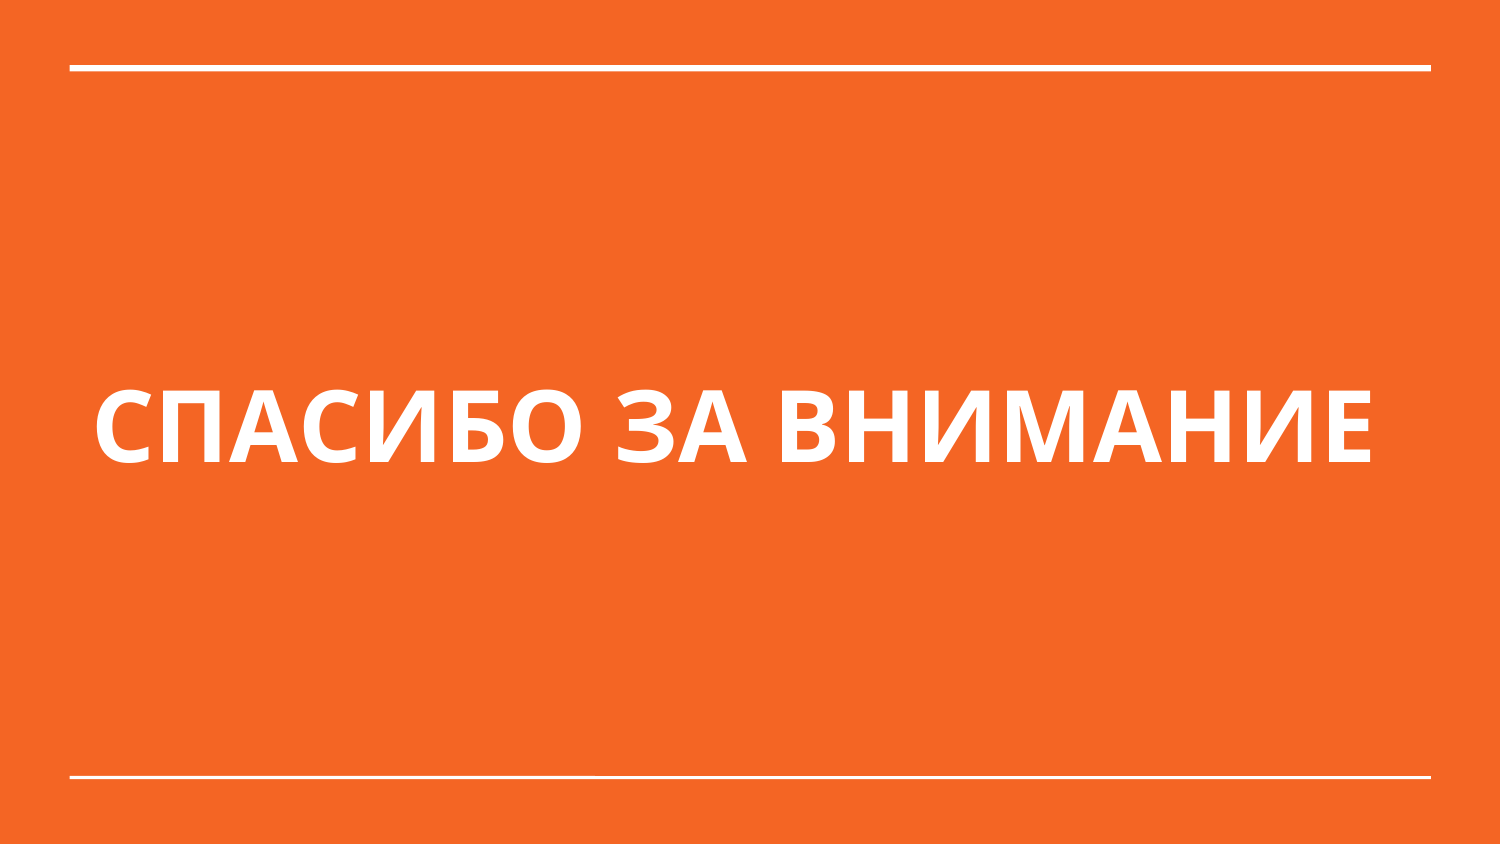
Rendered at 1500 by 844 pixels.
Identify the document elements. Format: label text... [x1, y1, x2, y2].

title СПАСИБО ЗА ВНИМАНИЕ [66, 296, 1428, 550]
